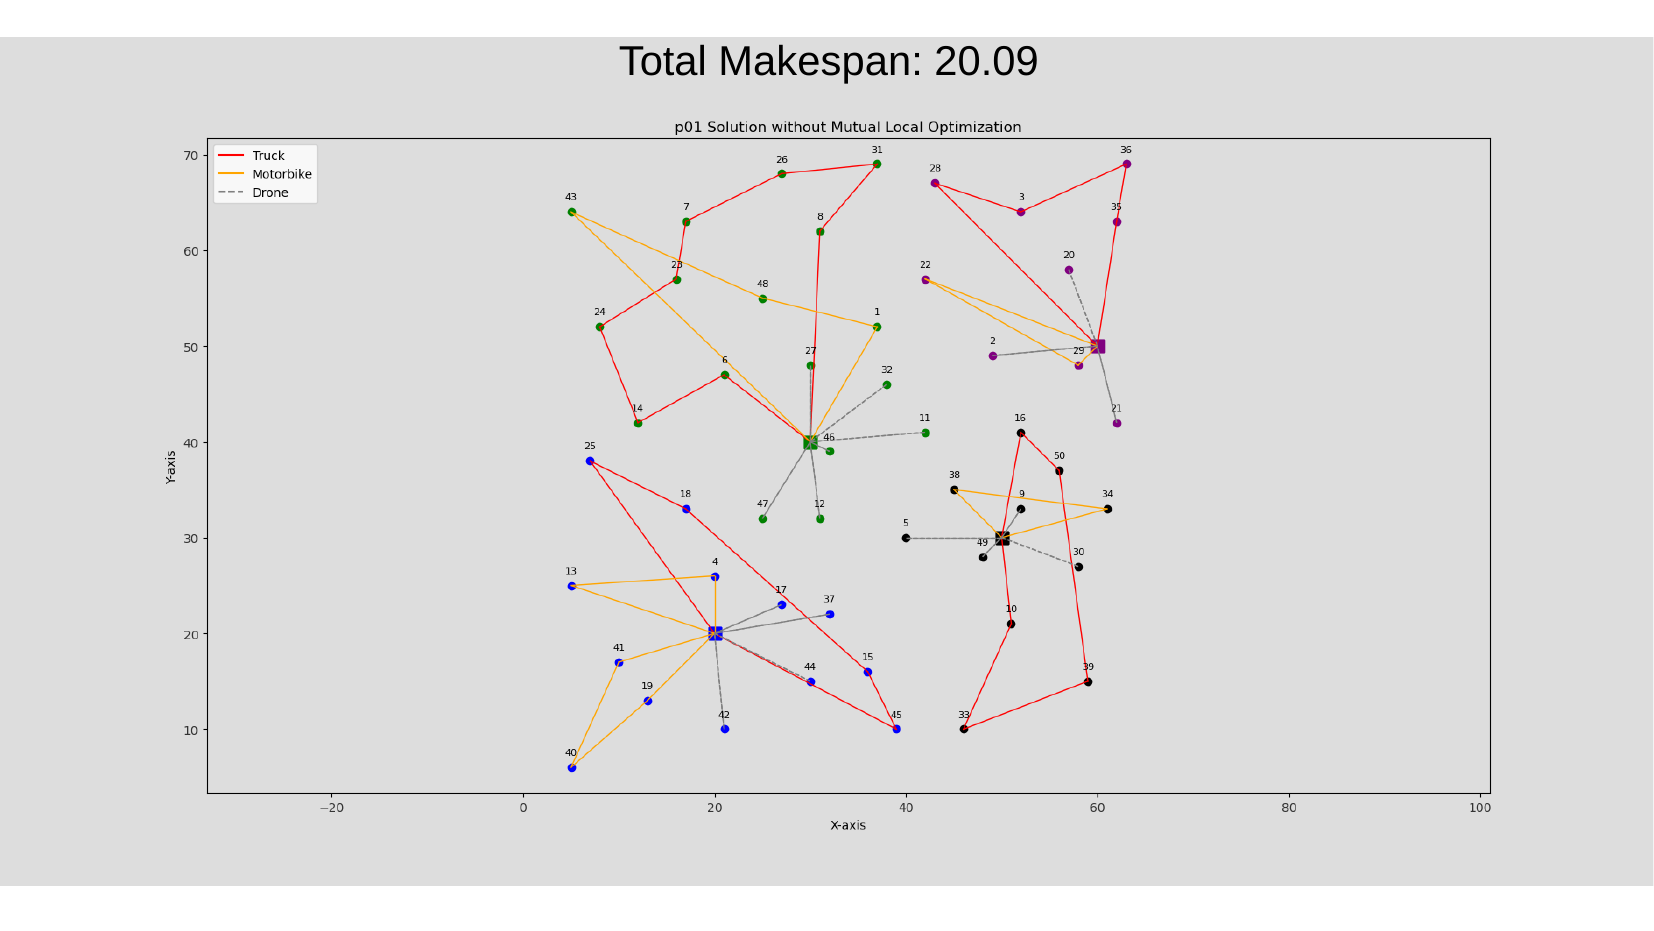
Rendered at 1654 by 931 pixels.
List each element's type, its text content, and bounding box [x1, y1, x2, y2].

title Total Makespan: 20.09 [82, 37, 1576, 85]
picture [0, 37, 1654, 886]
